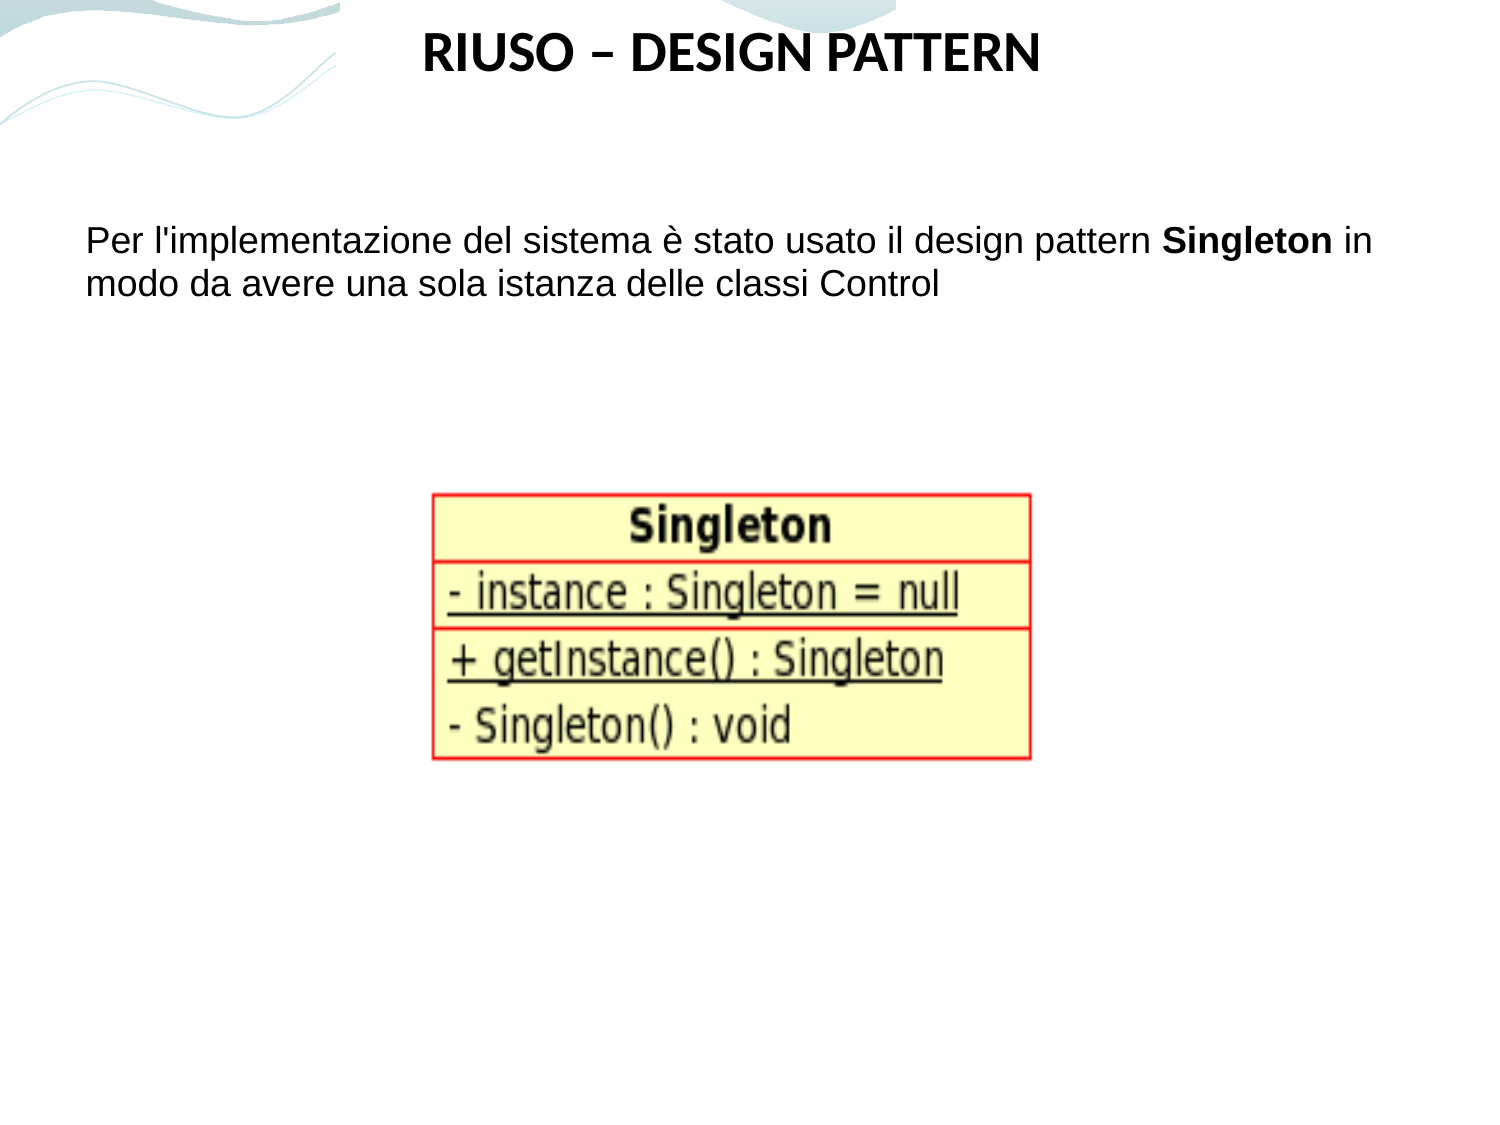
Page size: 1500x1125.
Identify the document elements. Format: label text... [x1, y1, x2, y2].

text_box Per l'implementazione del sistema è stato usato il design pattern Singleton in modo da avere una sola istanza delle classi Control [70, 212, 1441, 313]
picture [425, 484, 1040, 772]
text_box RIUSO – DESIGN PATTERN [23, 20, 1441, 107]
